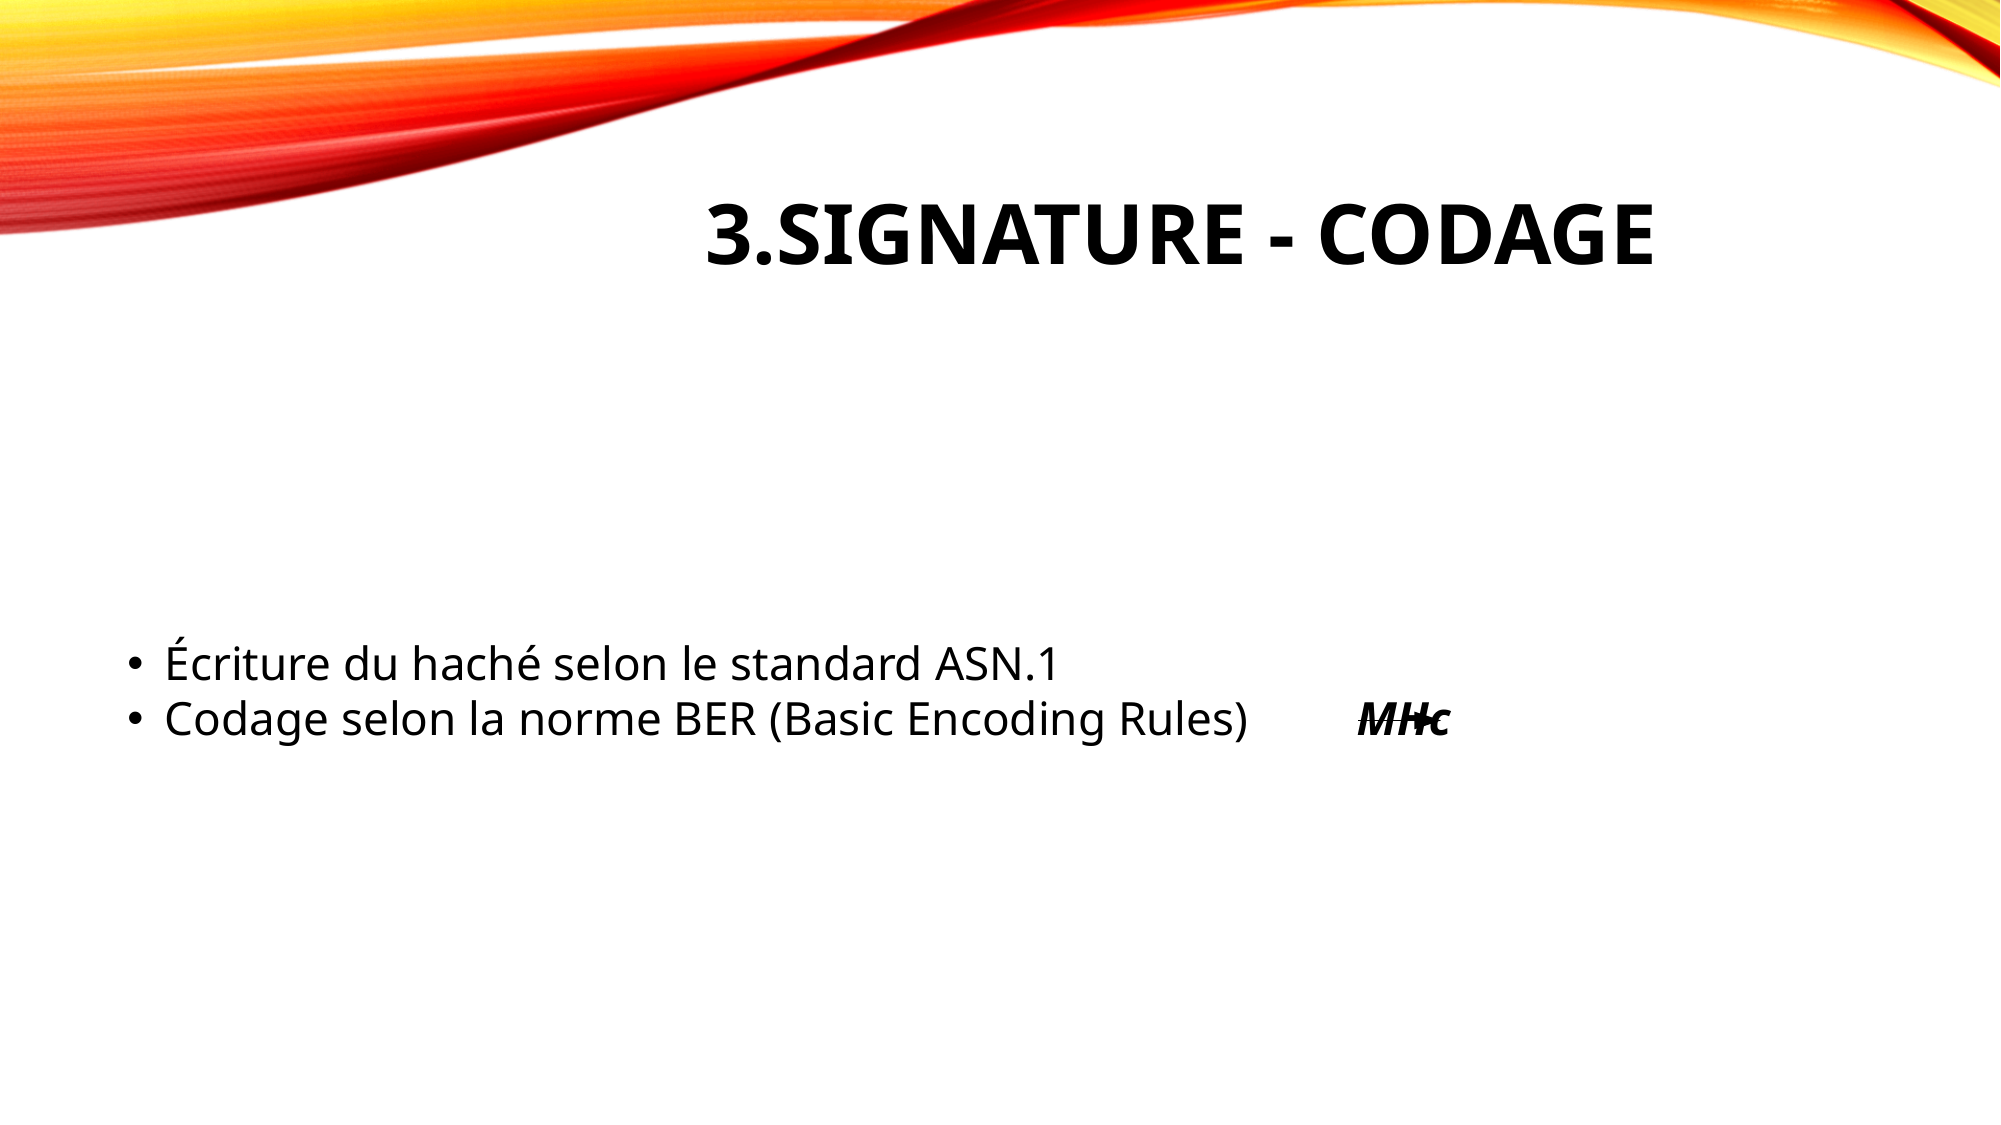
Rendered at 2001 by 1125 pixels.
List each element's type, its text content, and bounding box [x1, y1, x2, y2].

picture [0, 0, 2000, 237]
text_box 3.Signature - codage [474, 125, 1888, 338]
text_box Écriture du haché selon le standard ASN.1 Codage selon la norme BER (Basic Encoding Rules) MHc [112, 360, 1888, 1021]
